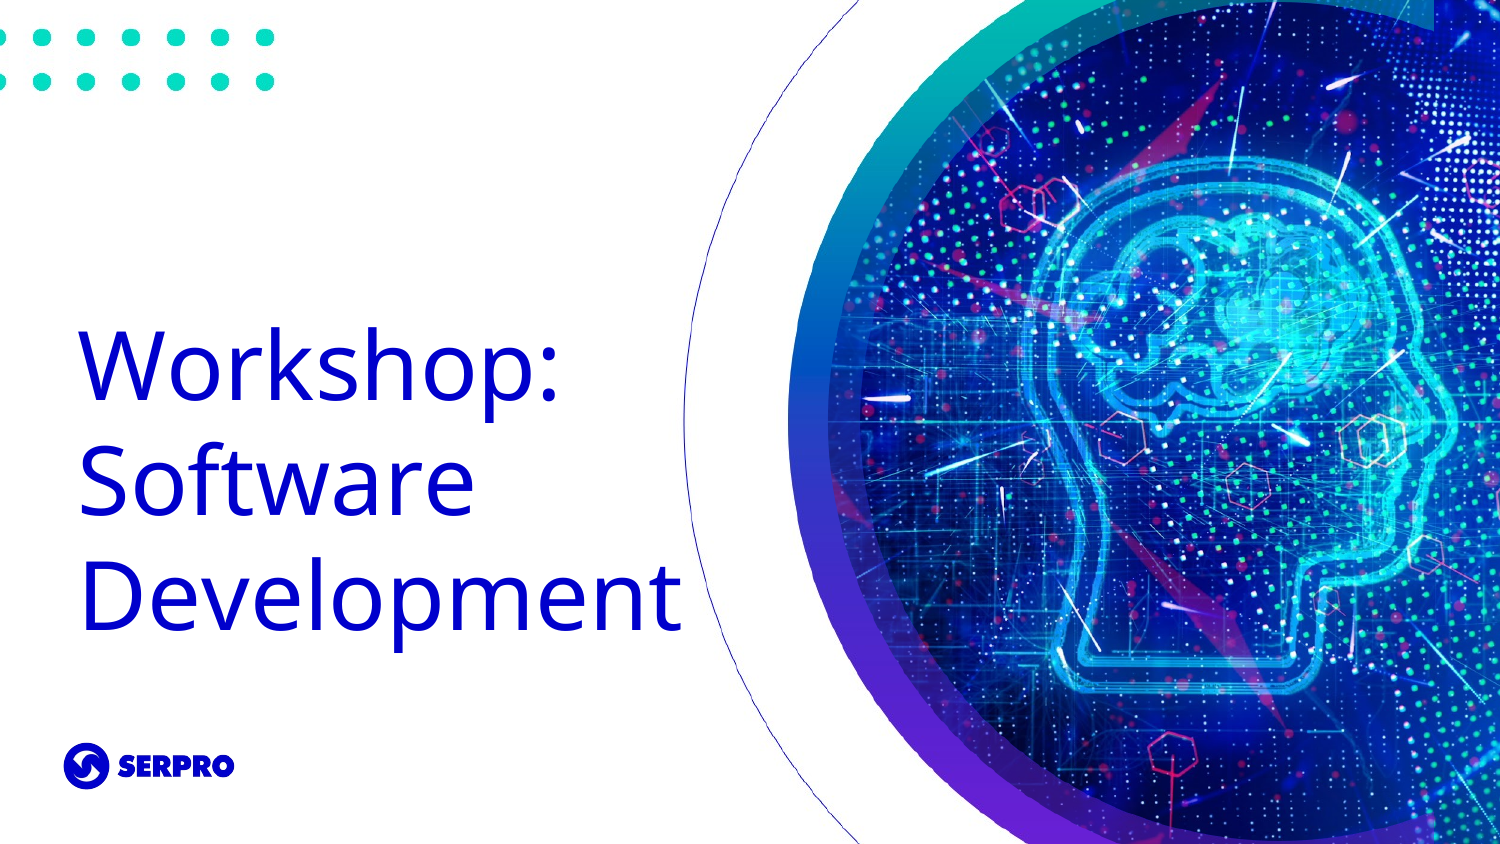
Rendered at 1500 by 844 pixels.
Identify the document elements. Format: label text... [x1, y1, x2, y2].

title Workshop: Software Development [62, 289, 709, 562]
picture [1123, 10, 1131, 16]
picture [1157, 0, 1165, 7]
picture [0, 0, 1500, 844]
